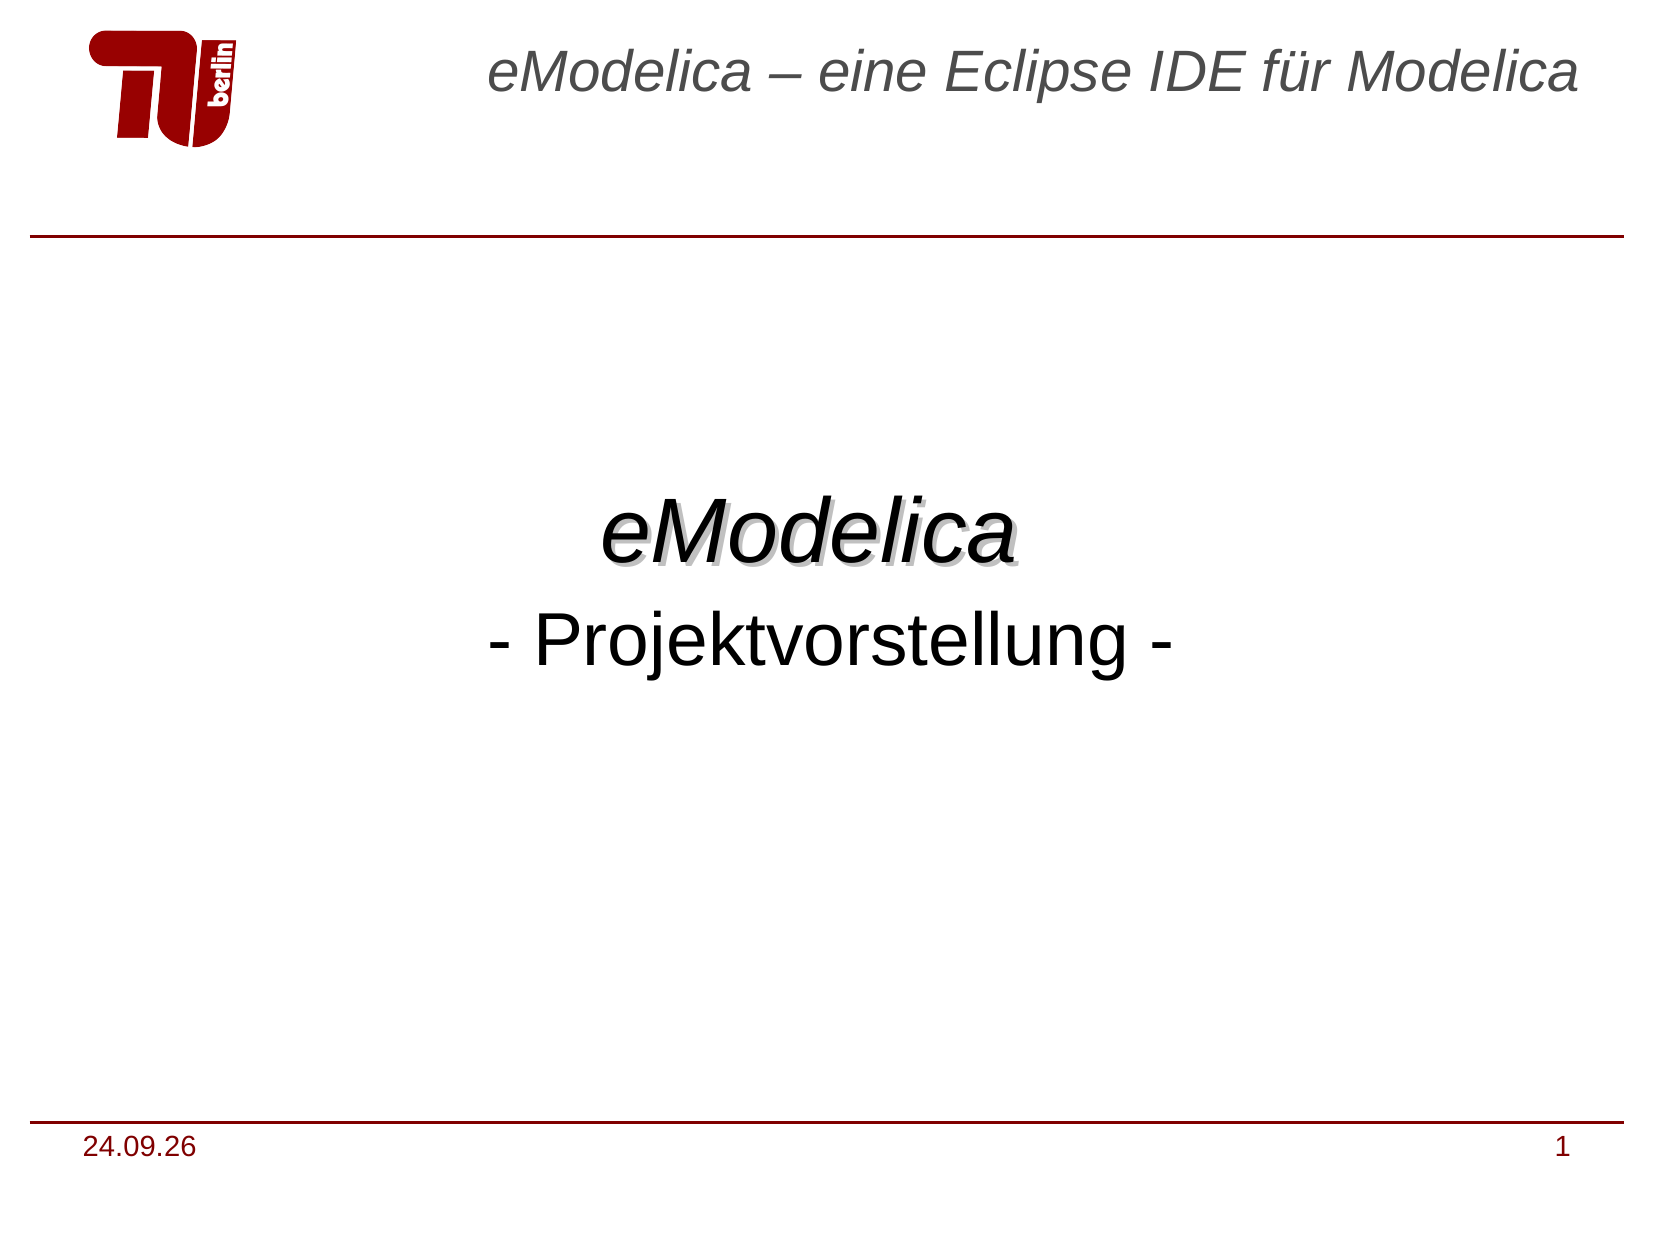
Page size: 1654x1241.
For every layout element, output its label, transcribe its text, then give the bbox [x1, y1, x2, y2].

picture [88, 29, 237, 148]
text_box - Projektvorstellung - [472, 590, 1190, 690]
text_box eModelica [585, 472, 1034, 590]
